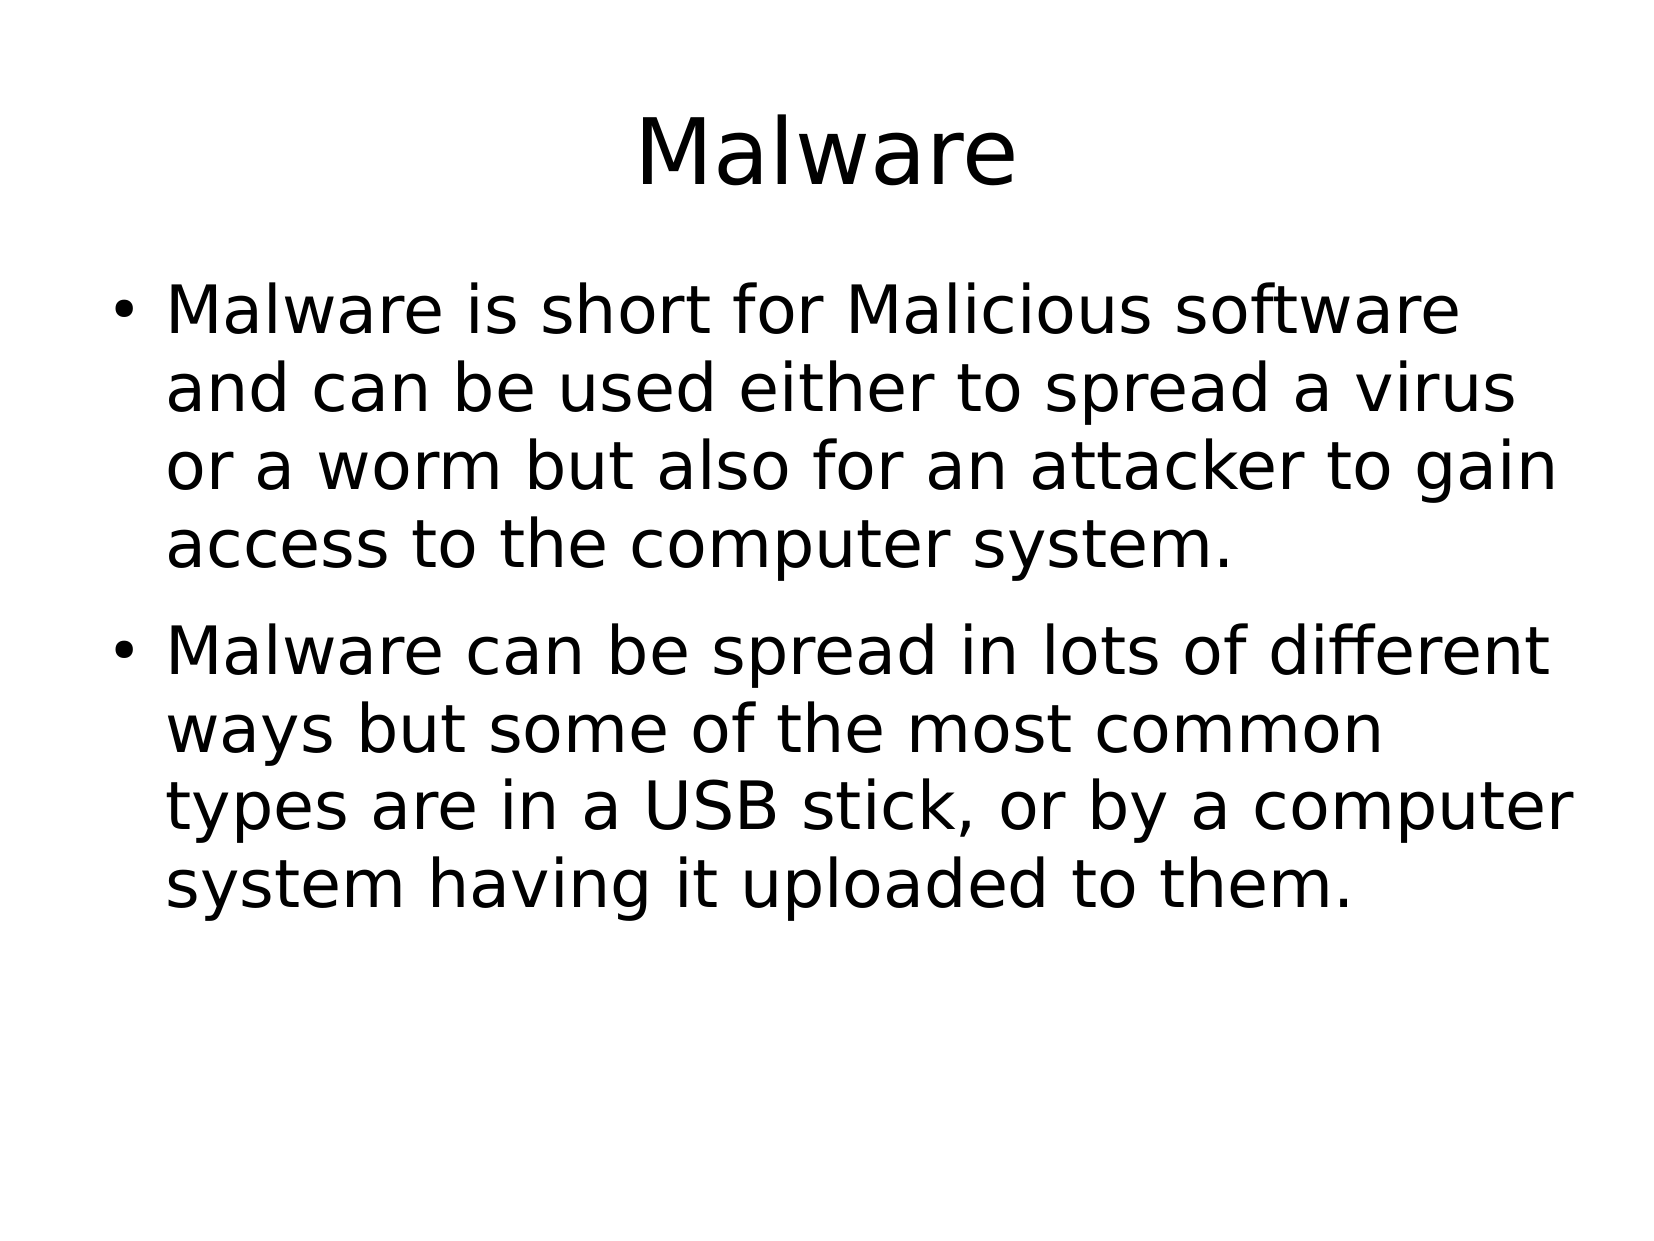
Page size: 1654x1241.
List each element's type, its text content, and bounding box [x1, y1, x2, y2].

title Malware [82, 49, 1571, 257]
list Malware is short for Malicious software and can be used either to spread a virus or a worm but also for an attacker to gain access to the computer system. Malware can be spread in lots of different ways but some of the most common types are in a USB stick, or by a computer system having it uploaded to them. [94, 271, 1583, 991]
